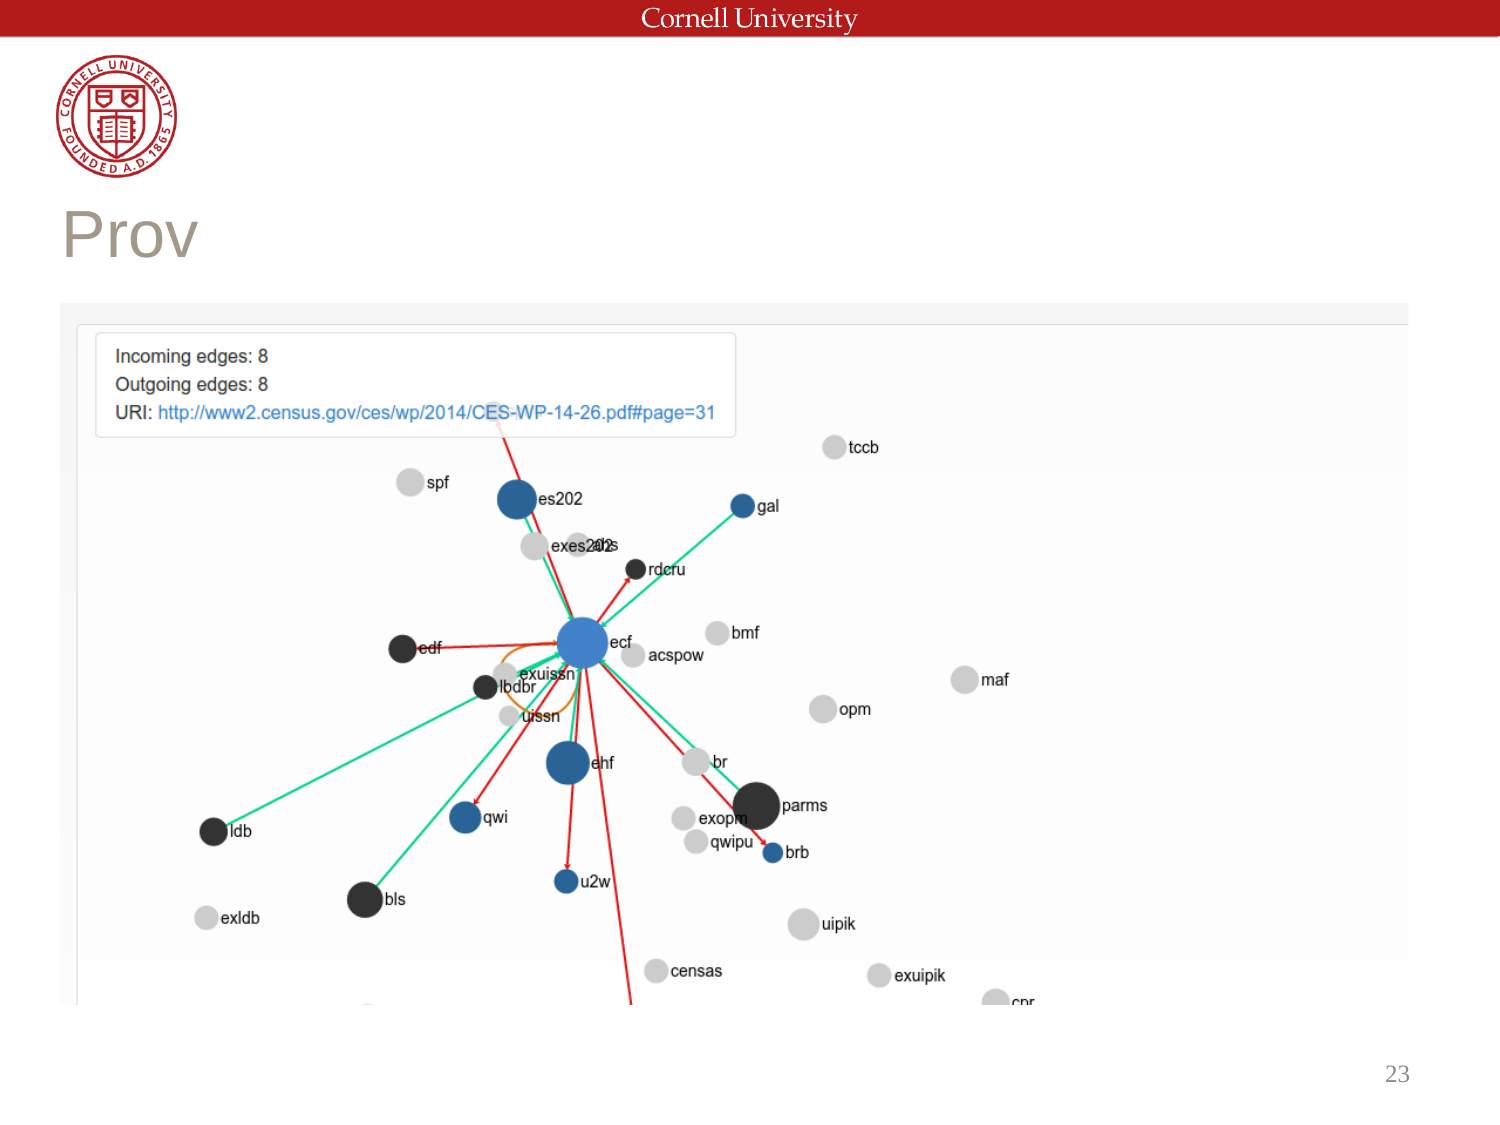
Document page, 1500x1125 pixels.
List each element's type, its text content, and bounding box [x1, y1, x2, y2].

picture [60, 303, 1409, 1006]
title Prov [46, 174, 1471, 288]
picture [635, 0, 860, 60]
slide_number <number> [1074, 1042, 1425, 1103]
picture [50, 50, 195, 174]
